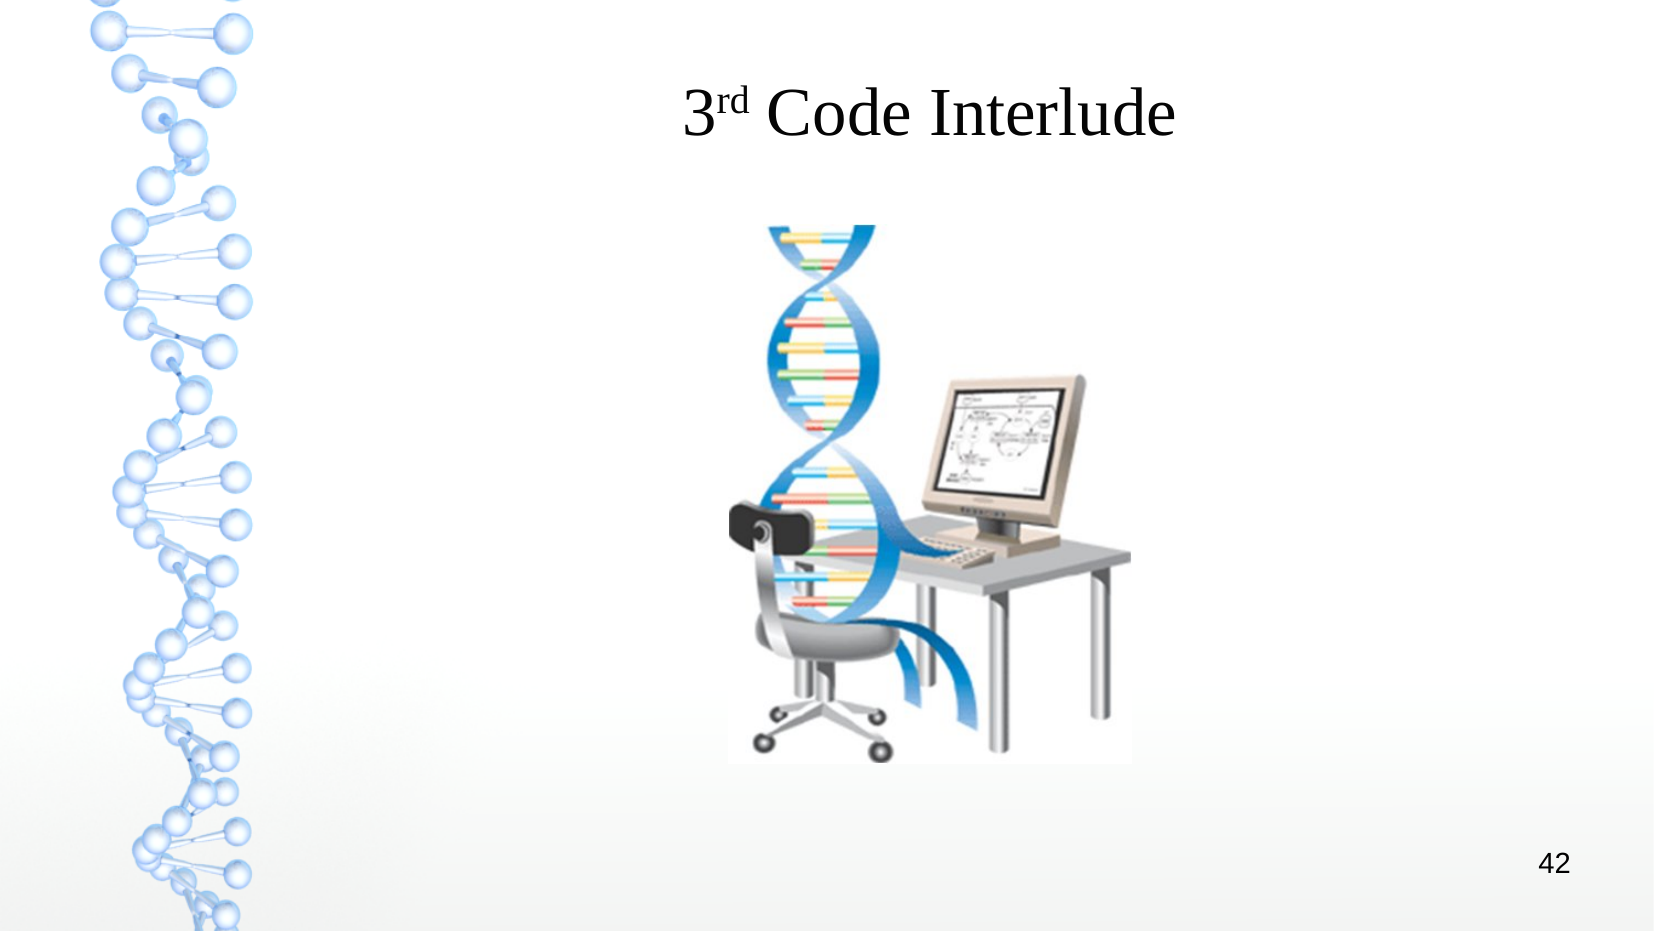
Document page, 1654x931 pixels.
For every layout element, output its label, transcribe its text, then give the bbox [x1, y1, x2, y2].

title 3rd Code Interlude [265, 35, 1595, 189]
picture [0, 0, 1654, 931]
